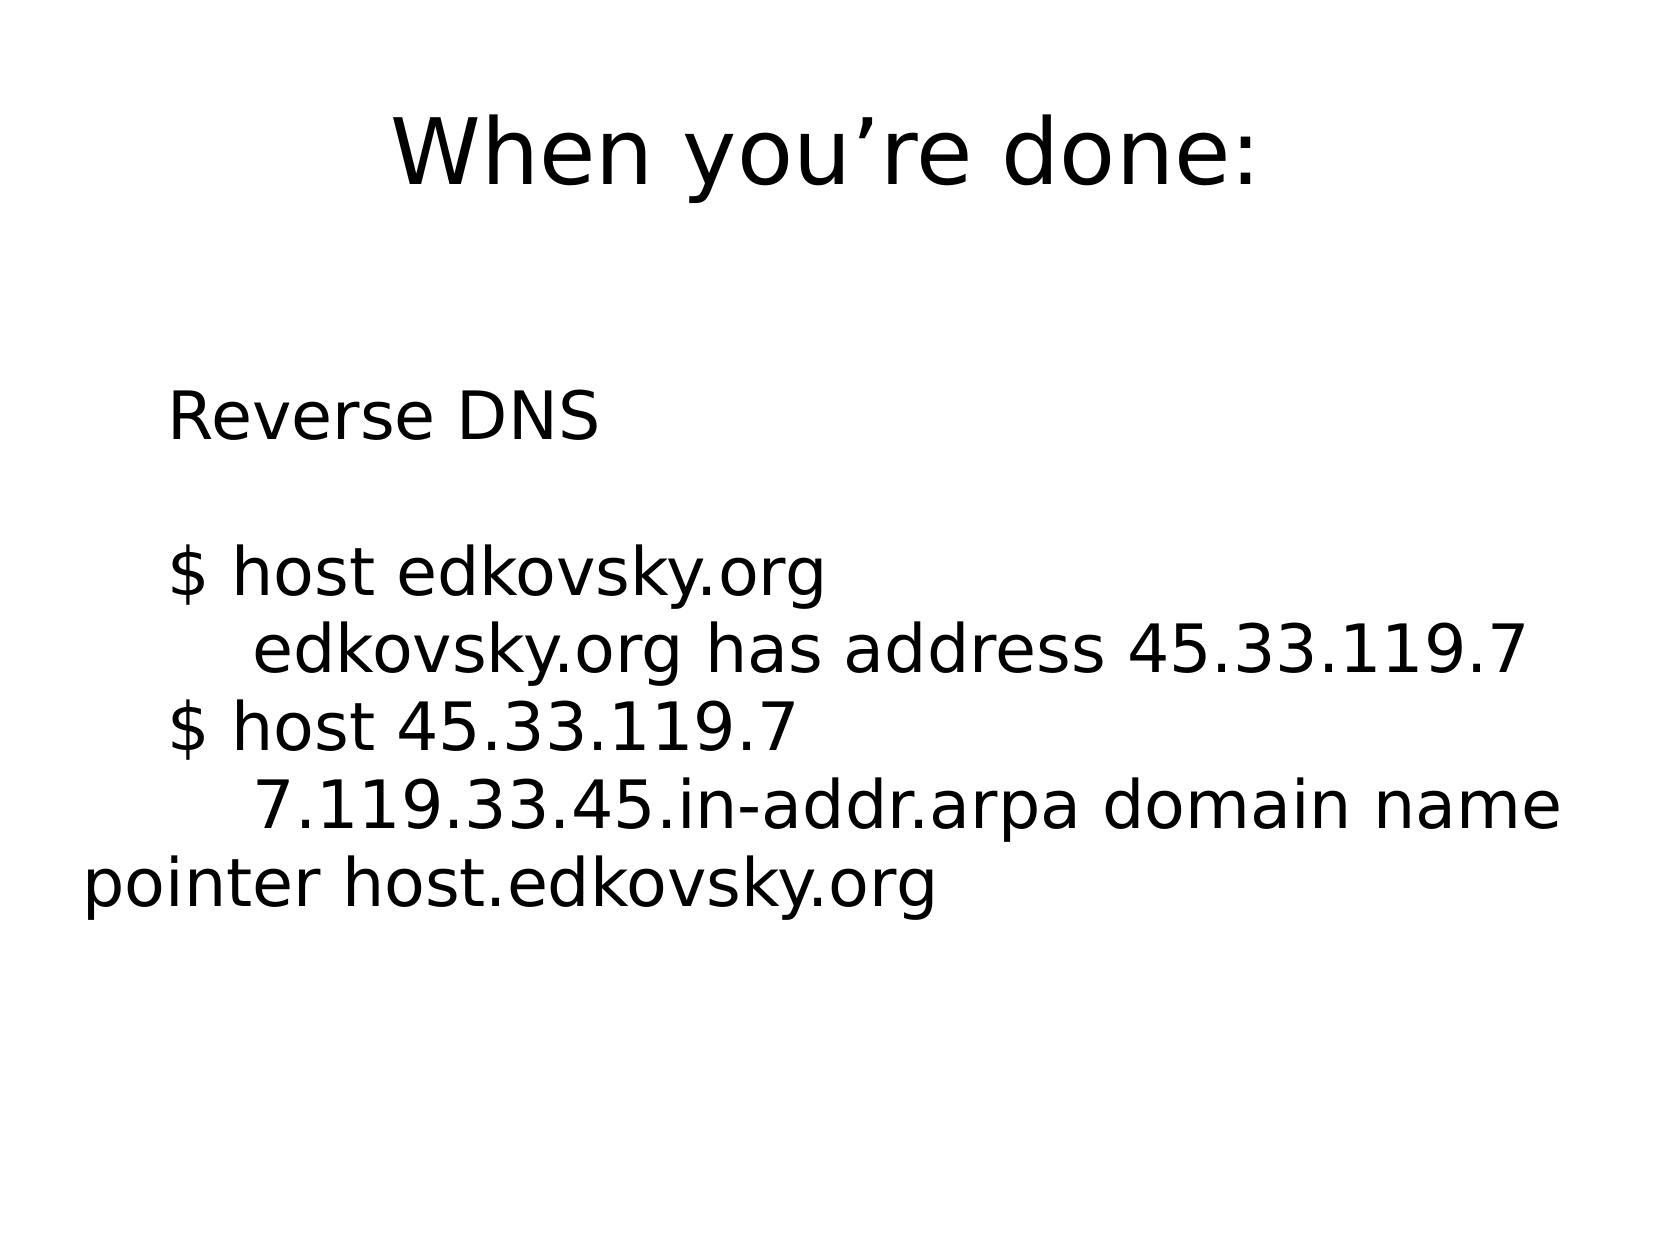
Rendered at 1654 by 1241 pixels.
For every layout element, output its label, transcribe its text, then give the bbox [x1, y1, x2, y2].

title When you’re done: [82, 49, 1571, 257]
subtitle Reverse DNS $ host edkovsky.org edkovsky.org has address 45.33.119.7 $ host 45.33.119.7 7.119.33.45.in-addr.arpa domain name pointer host.edkovsky.org [82, 290, 1571, 1010]
